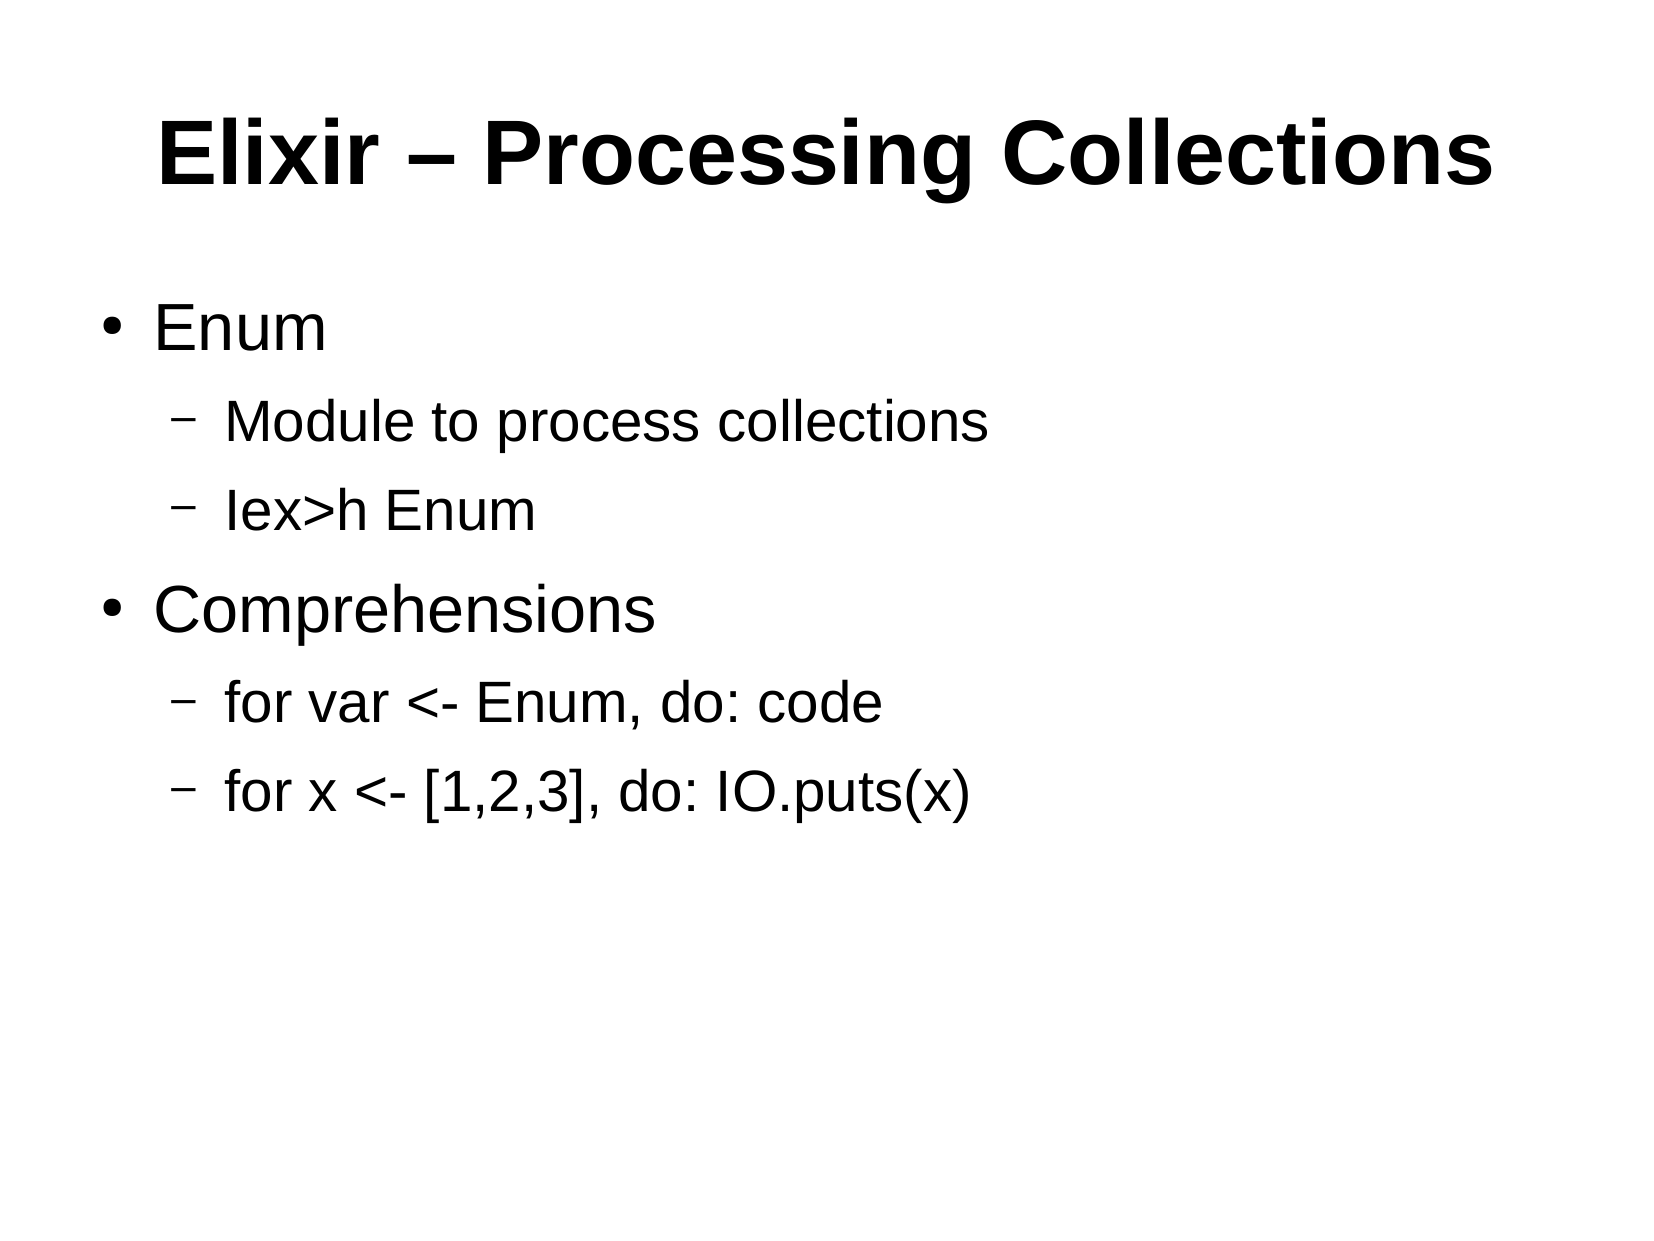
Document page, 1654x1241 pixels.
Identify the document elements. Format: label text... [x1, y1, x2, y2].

title Elixir – Processing Collections [82, 49, 1571, 257]
list Enum Module to process collections Iex>h Enum Comprehensions for var <- Enum, do: code for x <- [1,2,3], do: IO.puts(x) [82, 290, 1571, 1010]
